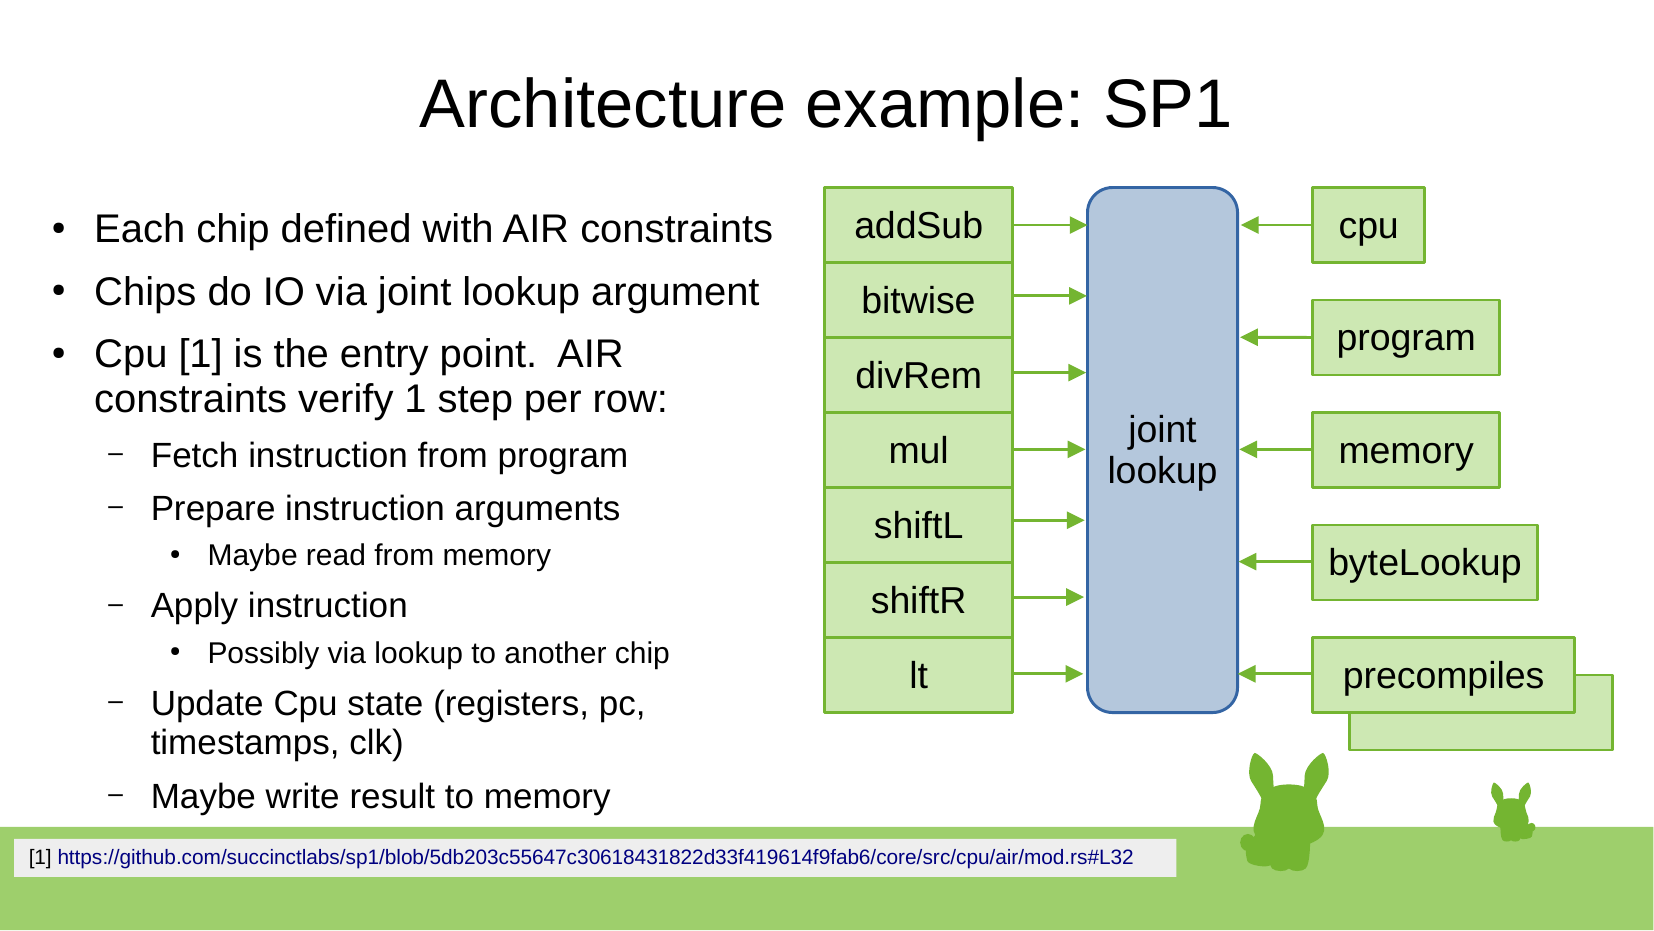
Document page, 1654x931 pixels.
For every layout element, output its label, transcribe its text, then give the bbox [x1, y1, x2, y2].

text_box byteLookup [1312, 525, 1538, 601]
title Architecture example: SP1 [88, 29, 1565, 178]
text_box shiftR [824, 562, 1013, 637]
text_box cpu [1312, 187, 1425, 263]
text_box divRem [824, 337, 1013, 412]
text_box memory [1312, 412, 1500, 488]
list Each chip defined with AIR constraints Chips do IO via joint lookup argument Cpu [1] is the entry point. AIR constraints verify 1 step per row: Fetch instruction from program Prepare instruction arguments Maybe read from memory Apply instruction Possibly via lookup to another chip Update Cpu state (registers, pc, timestamps, clk) Maybe write result to memory [37, 206, 788, 826]
text_box lt [824, 637, 1013, 713]
text_box bitwise [824, 262, 1013, 337]
text_box mul [824, 412, 1013, 487]
text_box program [1312, 300, 1500, 376]
text_box addSub [824, 187, 1013, 262]
text_box precompiles [1312, 637, 1575, 713]
text_box shiftL [824, 487, 1013, 562]
text_box joint lookup [1087, 187, 1238, 713]
text_box [1] https://github.com/succinctlabs/sp1/blob/5db203c55647c30618431822d33f419614f9fab6/core/src/cpu/air/mod.rs#L32 [14, 838, 1177, 877]
text_box [1349, 675, 1613, 751]
